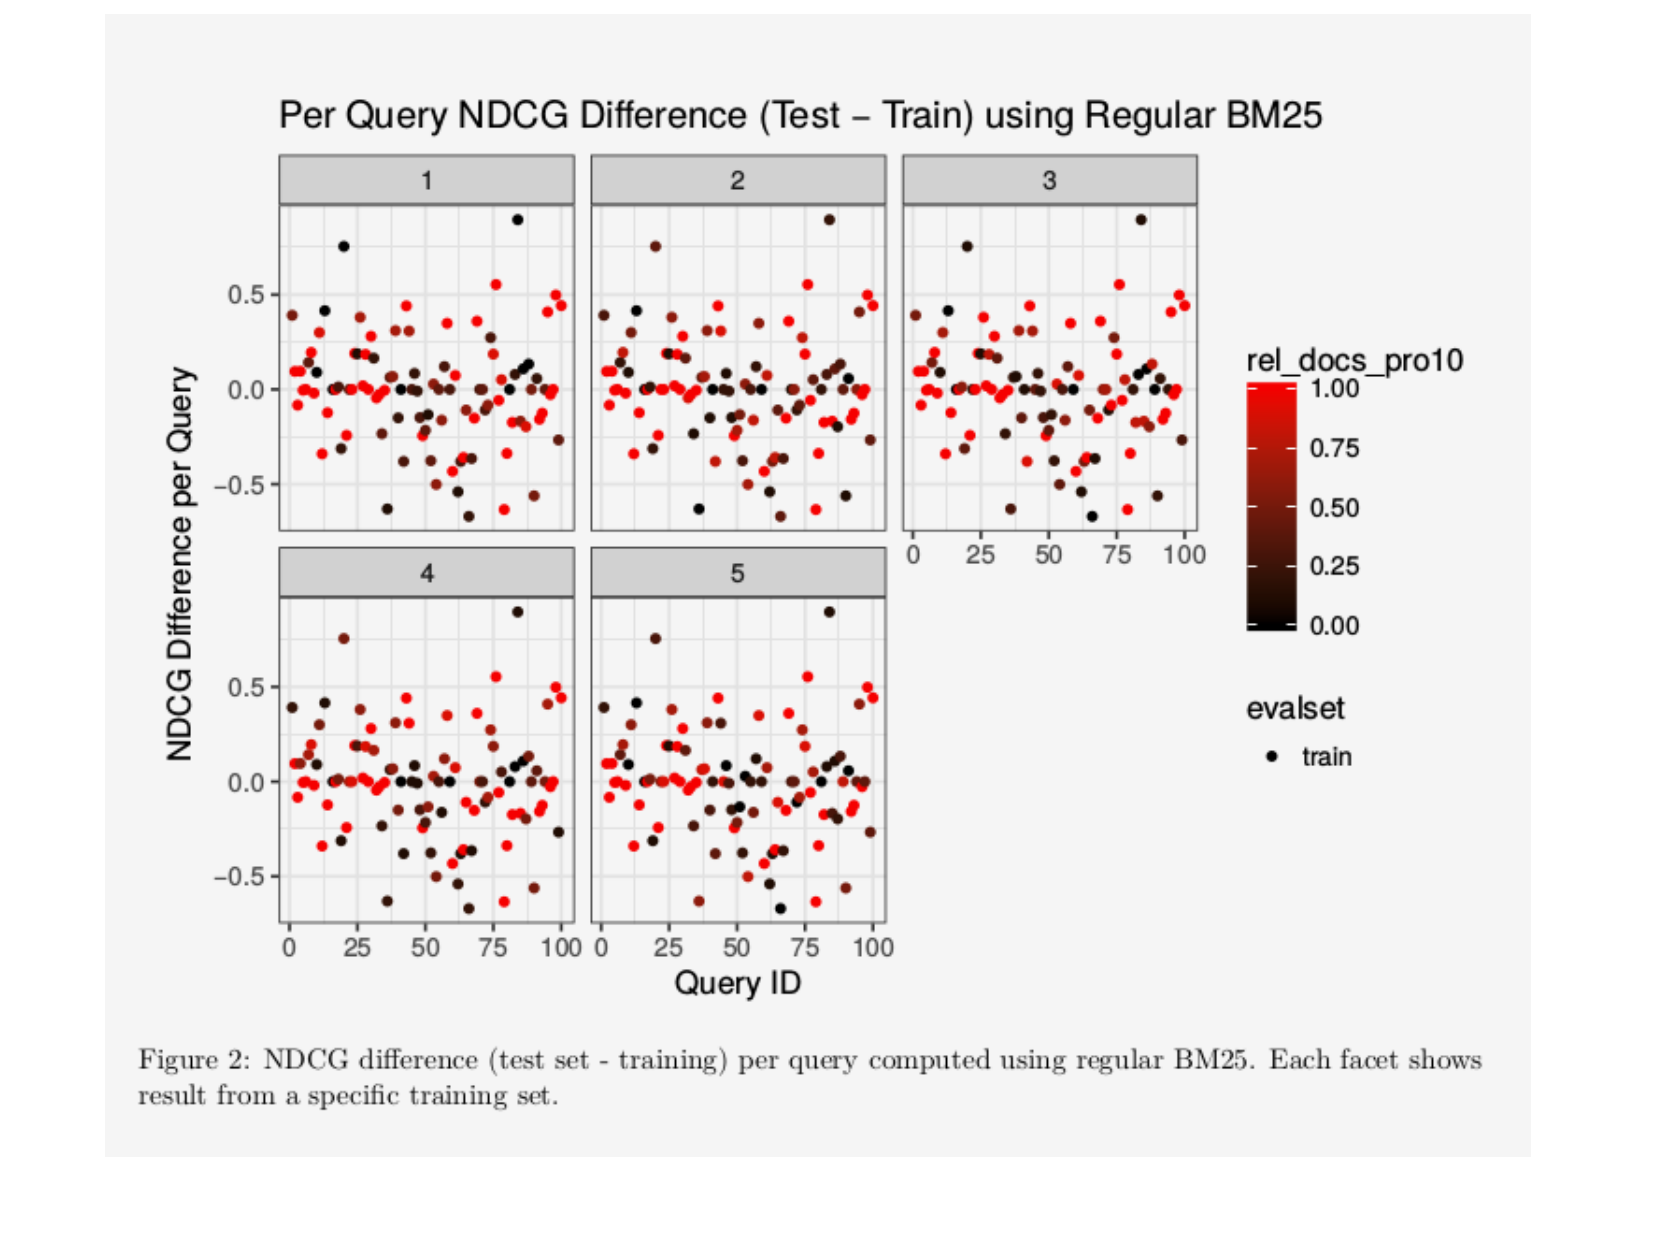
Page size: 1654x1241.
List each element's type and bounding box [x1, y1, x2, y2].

picture [105, 14, 1531, 1157]
